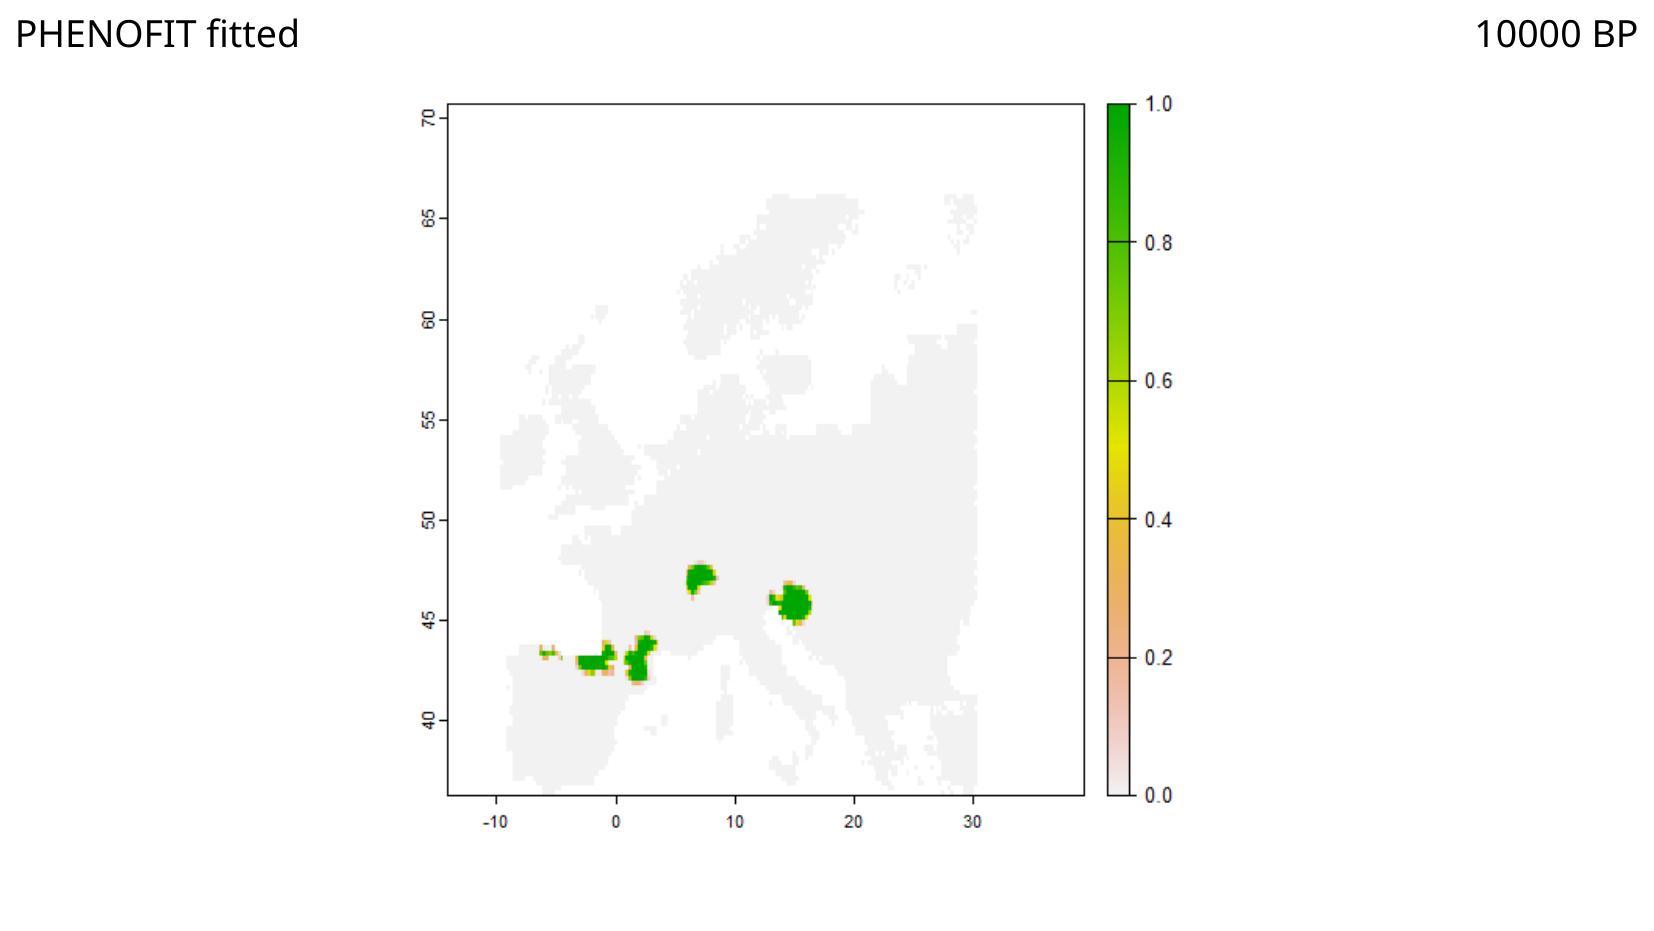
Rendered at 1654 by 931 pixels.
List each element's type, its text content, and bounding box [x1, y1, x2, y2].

text_box PHENOFIT fitted [0, 0, 826, 66]
picture [355, 41, 1298, 889]
text_box 10000 BP [826, 0, 1654, 66]
